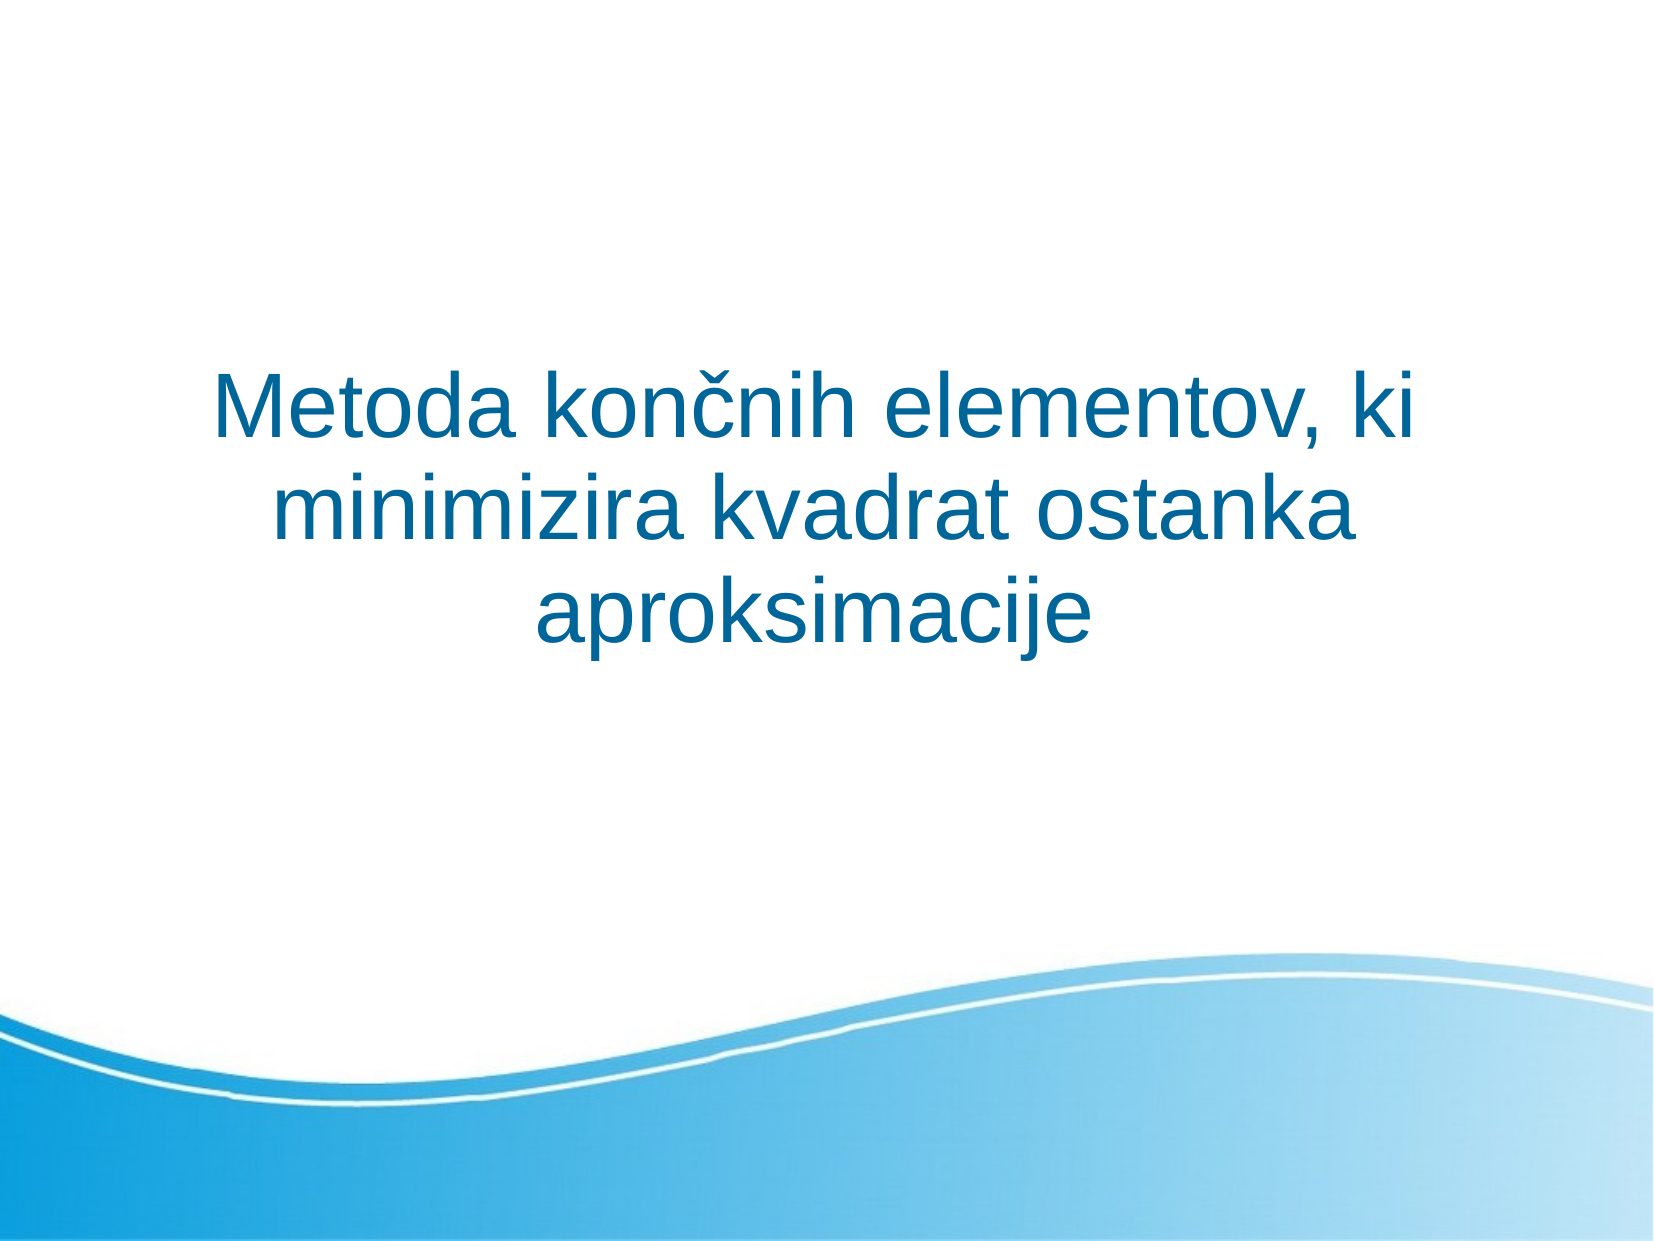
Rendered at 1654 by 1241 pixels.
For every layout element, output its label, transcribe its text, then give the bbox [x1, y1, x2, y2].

title Metoda končnih elementov, ki minimizira kvadrat ostanka aproksimacije [70, 354, 1559, 662]
picture [0, 952, 1654, 1241]
